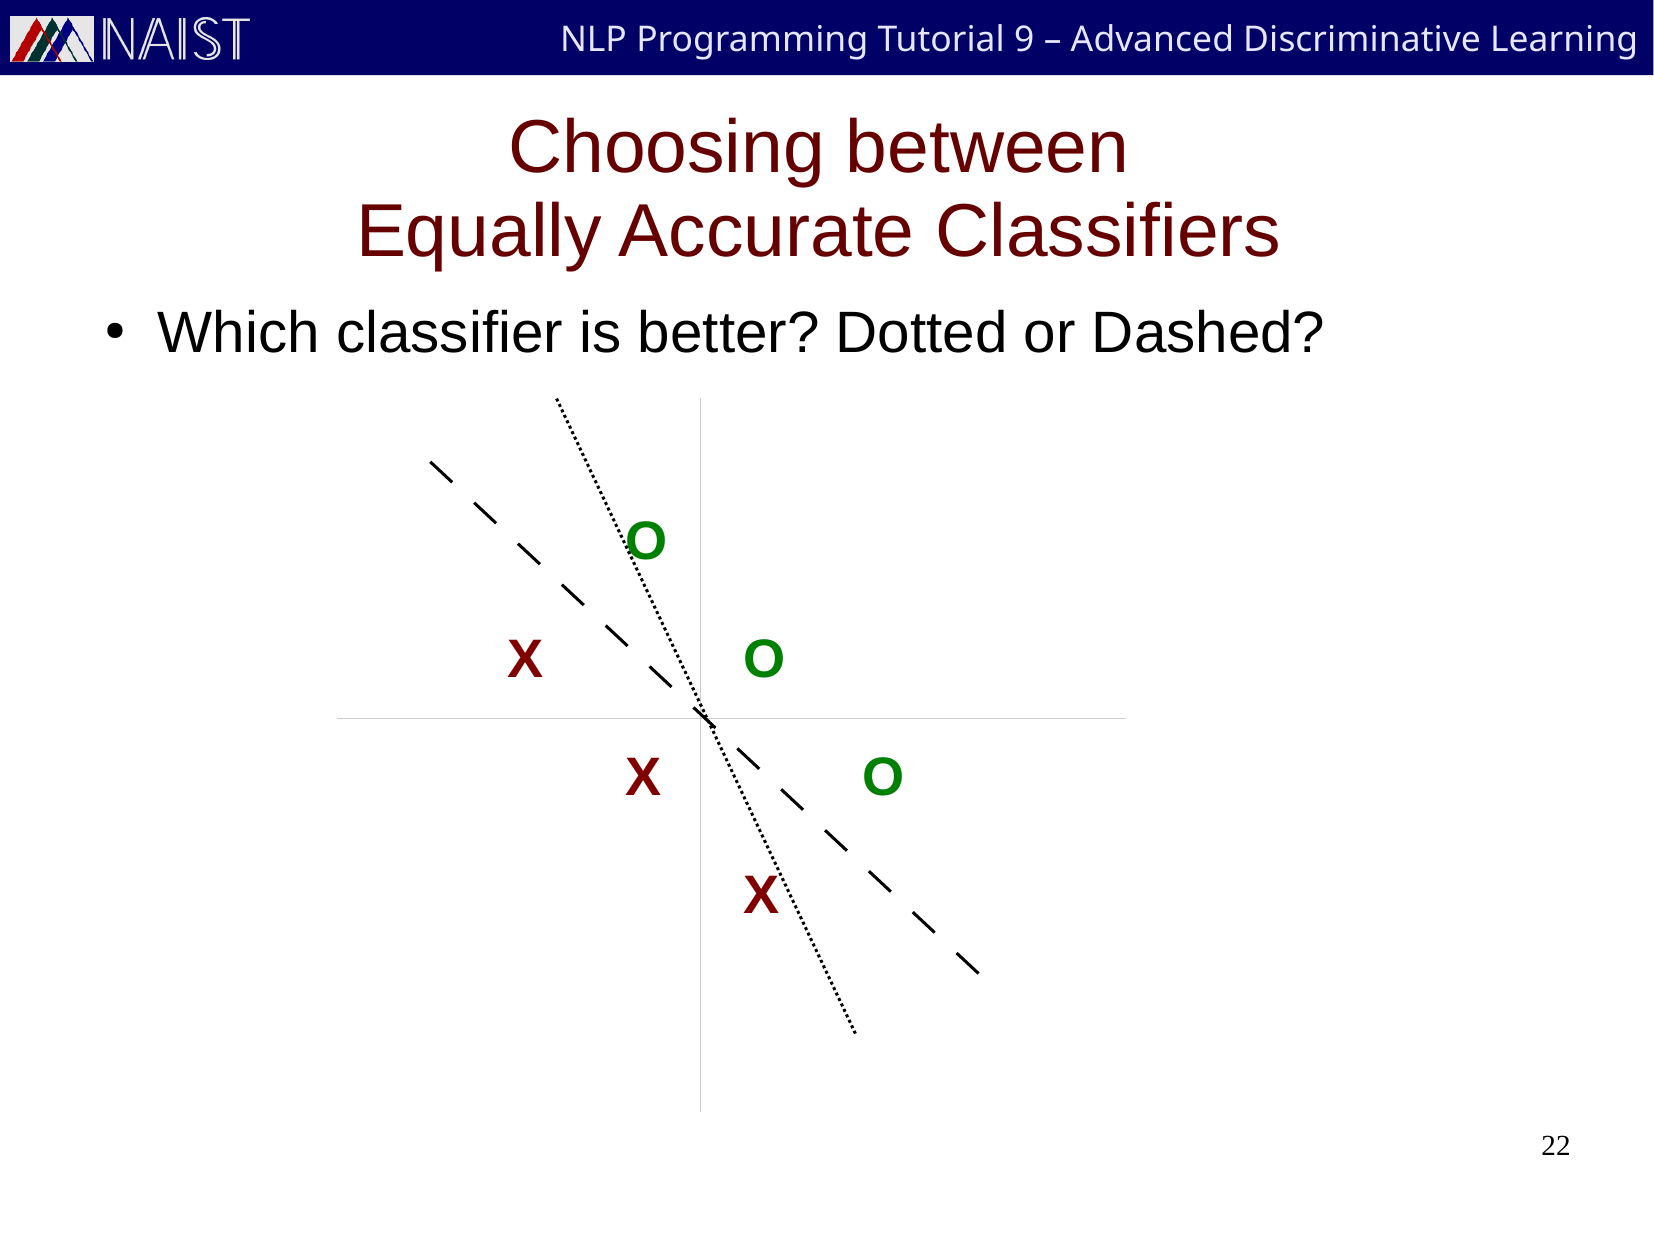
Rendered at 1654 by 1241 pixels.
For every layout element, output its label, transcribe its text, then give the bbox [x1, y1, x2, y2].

title Choosing between Equally Accurate Classifiers [75, 92, 1564, 285]
text_box X [492, 621, 559, 697]
text_box X [729, 857, 796, 942]
text_box O [729, 621, 802, 697]
picture [102, 17, 251, 60]
text_box X [611, 739, 678, 815]
picture [10, 16, 94, 62]
list Which classifier is better? Dotted or Dashed? [86, 300, 1576, 1119]
text_box O [611, 503, 683, 579]
text_box O [847, 739, 920, 815]
